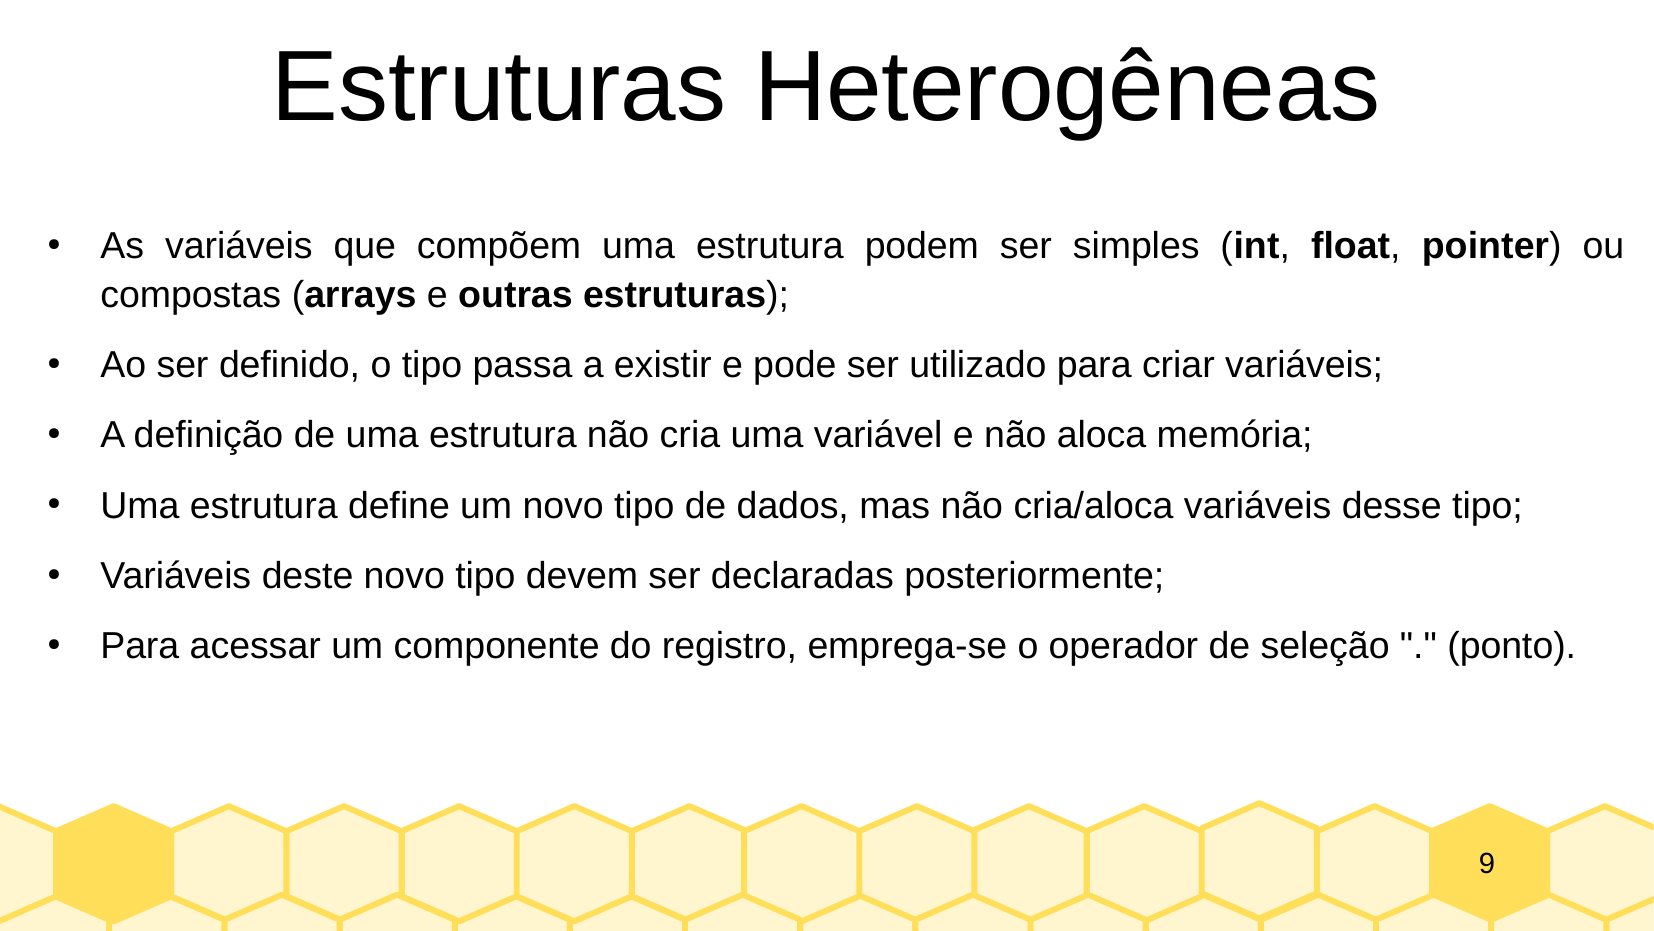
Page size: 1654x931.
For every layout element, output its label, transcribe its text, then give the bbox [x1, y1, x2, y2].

title Estruturas Heterogêneas [29, 11, 1625, 160]
list As variáveis que compõem uma estrutura podem ser simples (int, float, pointer) ou compostas (arrays e outras estruturas); Ao ser definido, o tipo passa a existir e pode ser utilizado para criar variáveis; A definição de uma estrutura não cria uma variável e não aloca memória; Uma estrutura define um novo tipo de dados, mas não cria/aloca variáveis desse tipo; Variáveis deste novo tipo devem ser declaradas posteriormente; Para acessar um componente do registro, emprega-se o operador de seleção "." (ponto). [29, 218, 1625, 739]
